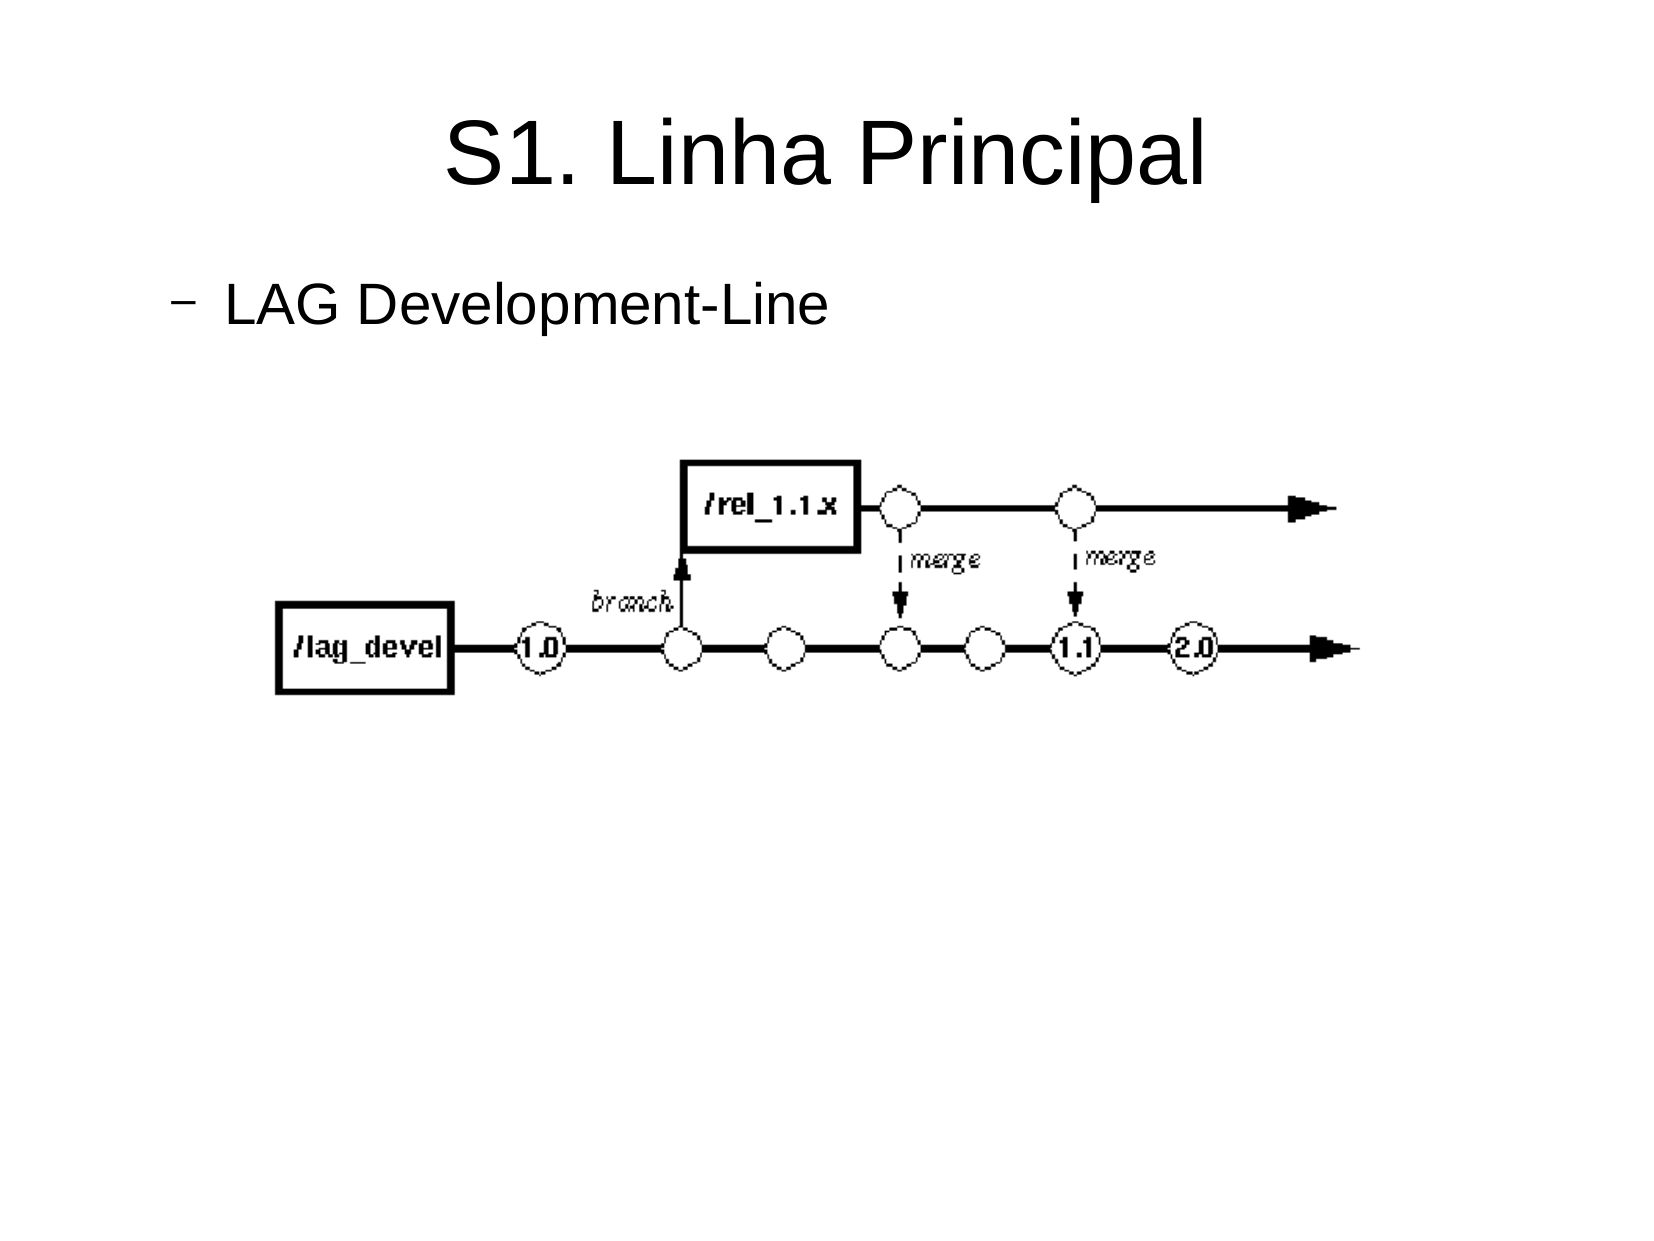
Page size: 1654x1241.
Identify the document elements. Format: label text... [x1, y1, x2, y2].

list LAG Development-Line [82, 271, 1571, 991]
title S1. Linha Principal [82, 49, 1571, 257]
picture [255, 413, 1382, 700]
